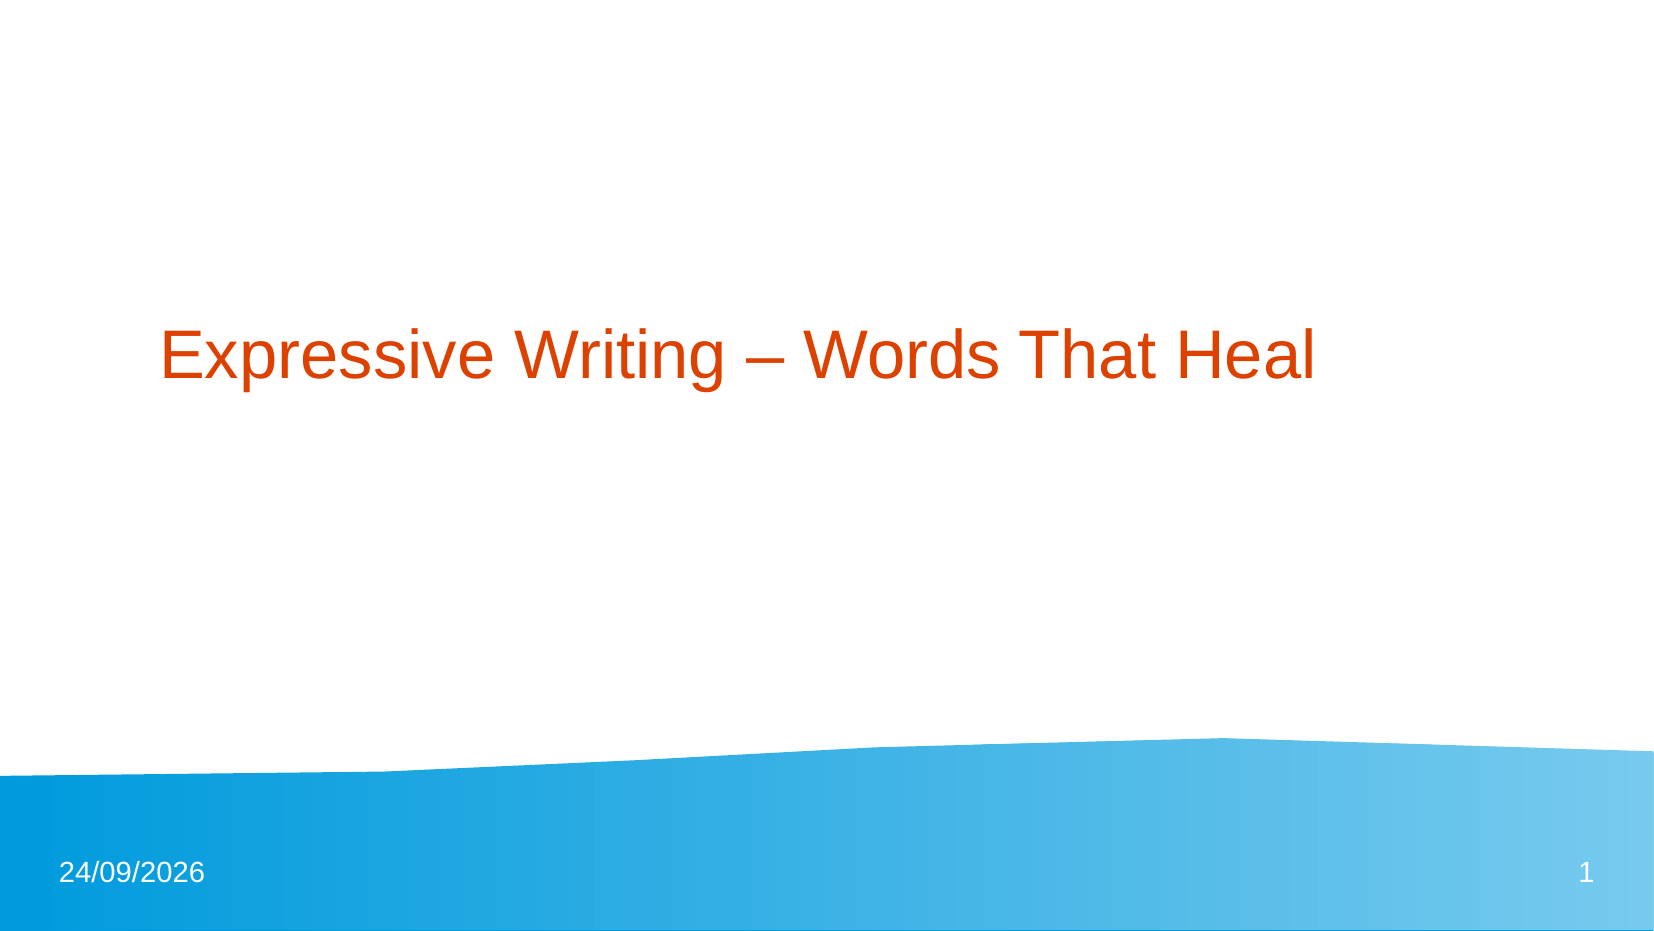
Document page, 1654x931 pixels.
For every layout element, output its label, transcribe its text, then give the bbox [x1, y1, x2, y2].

title Expressive Writing – Words That Heal [0, 265, 1477, 443]
